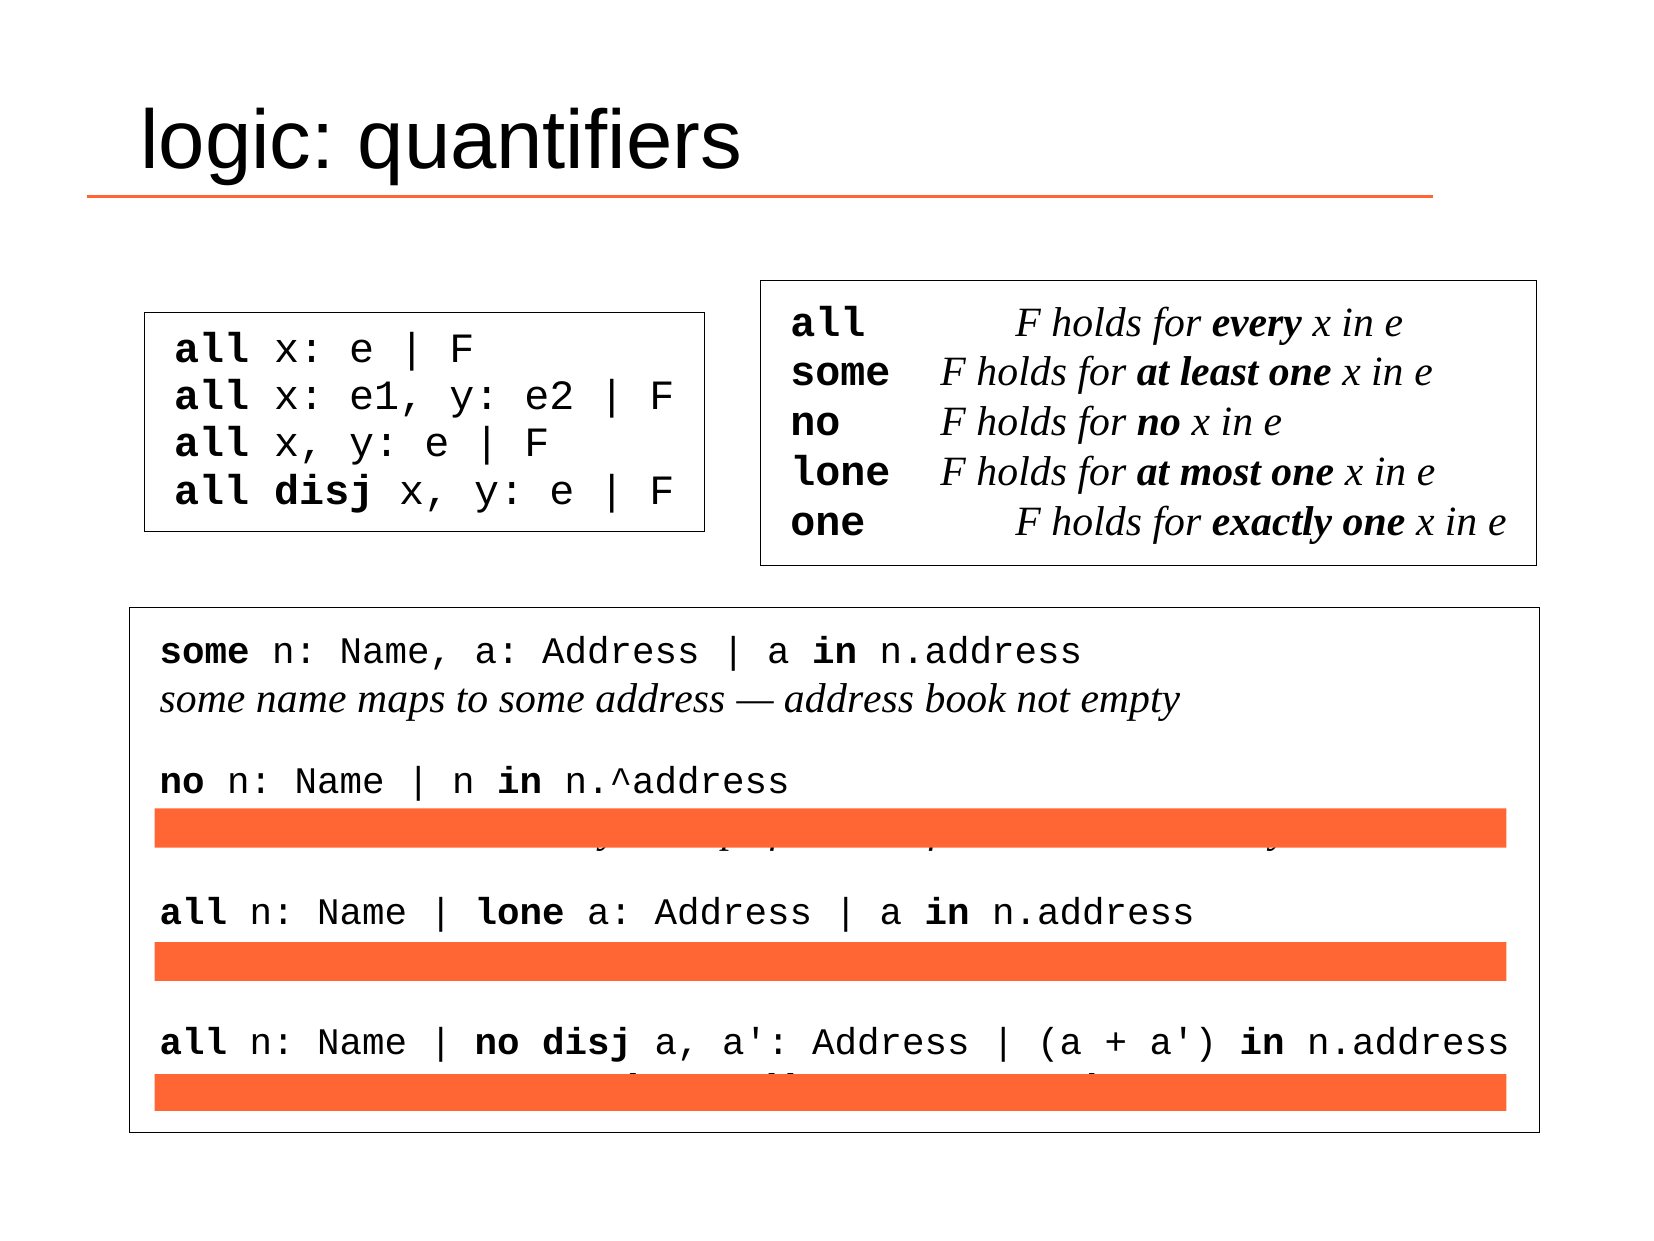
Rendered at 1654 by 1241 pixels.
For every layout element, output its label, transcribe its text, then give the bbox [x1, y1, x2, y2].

text_box [154, 1074, 1507, 1111]
title logic: quantifiers [140, 86, 1603, 192]
text_box [154, 808, 1507, 848]
text_box [154, 942, 1507, 981]
text_box all F holds for every x in e some F holds for at least one x in e no F holds for no x in e lone F holds for at most one x in e one F holds for exactly one x in e [760, 280, 1462, 566]
text_box some n: Name, a: Address | a in n.address some name maps to some address — address book not empty no n: Name | n in n.^address no name can be reached by lookups from itself — address book acyclic all n: Name | lone a: Address | a in n.address every name maps to at most one address — address book is functional all n: Name | no disj a, a': Address | (a + a') in n.address no name maps to two or more distinct addresses — same as above [129, 607, 1540, 1133]
text_box all x: e | F all x: e1, y: e2 | F all x, y: e | F all disj x, y: e | F [144, 314, 703, 530]
